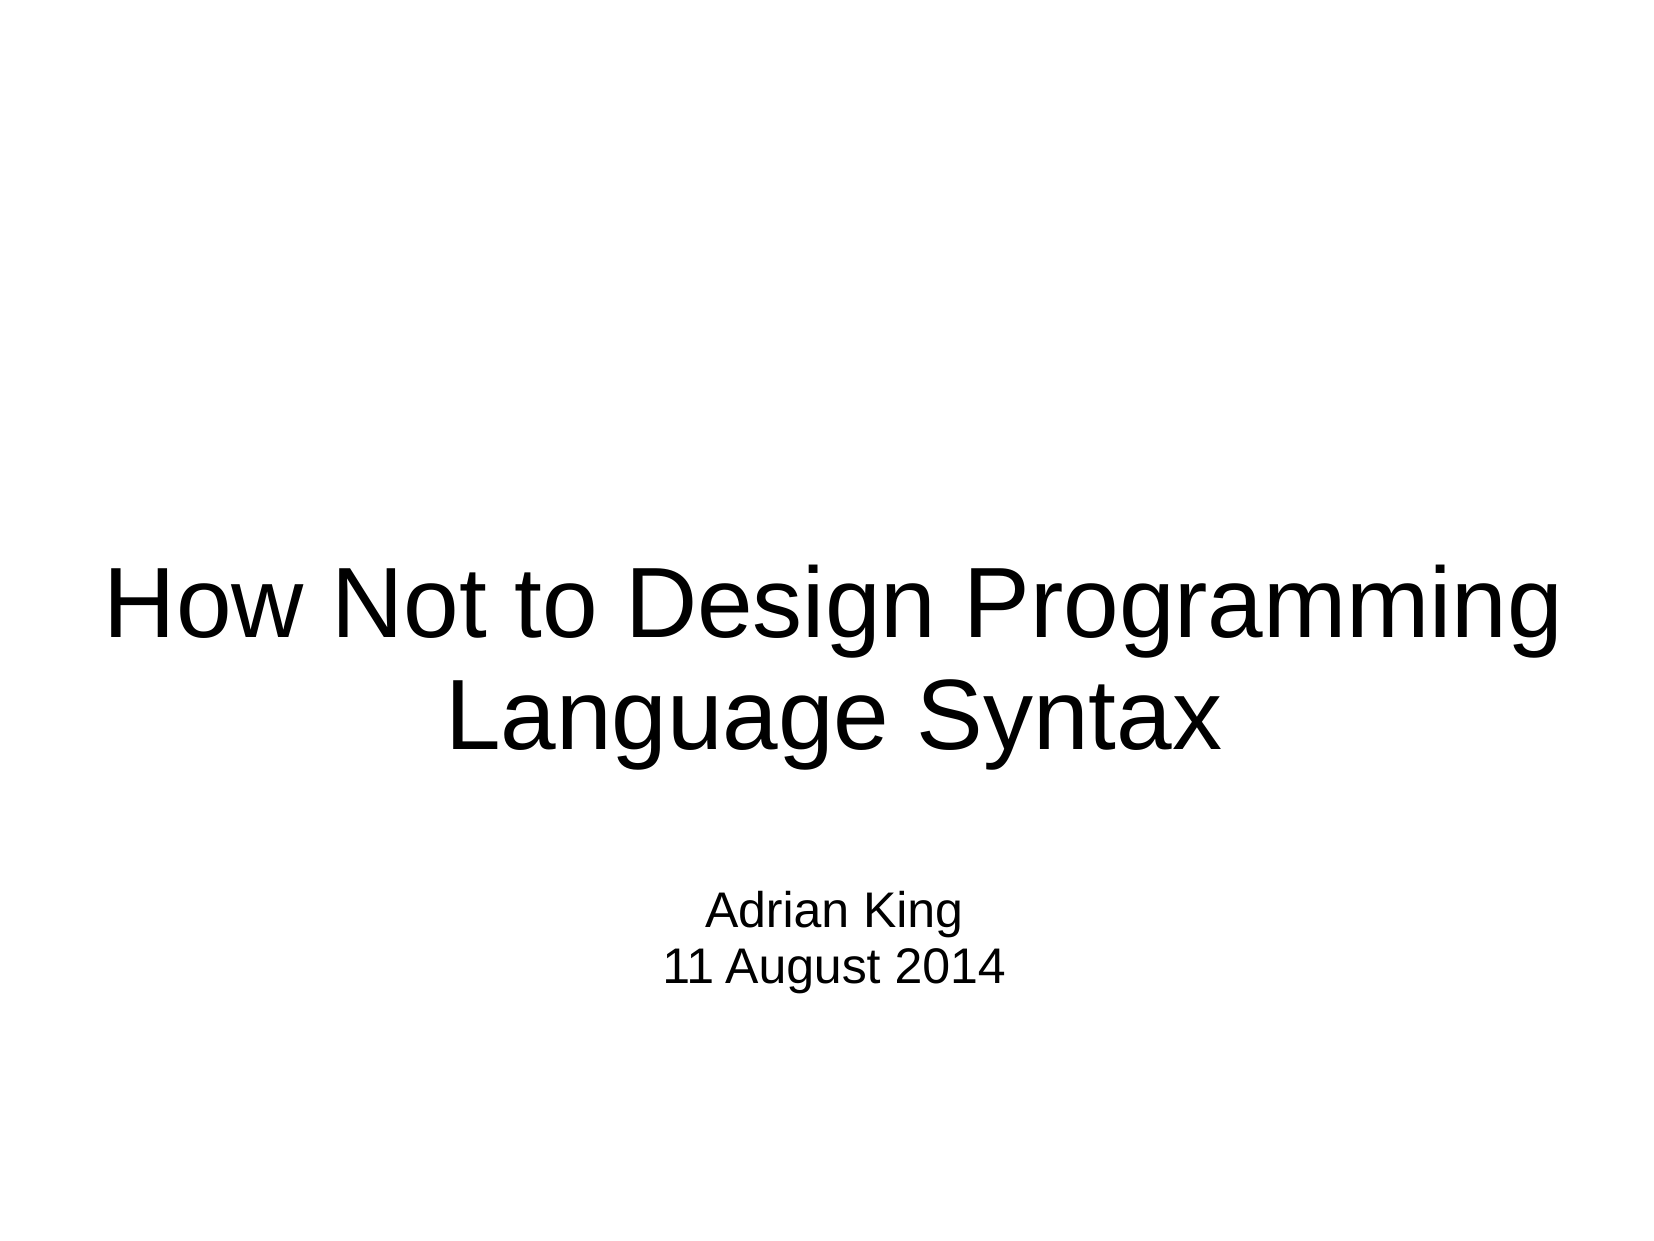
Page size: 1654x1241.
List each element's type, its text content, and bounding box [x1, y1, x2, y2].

subtitle How Not to Design Programming Language Syntax Adrian King 11 August 2014 [90, 430, 1579, 1111]
